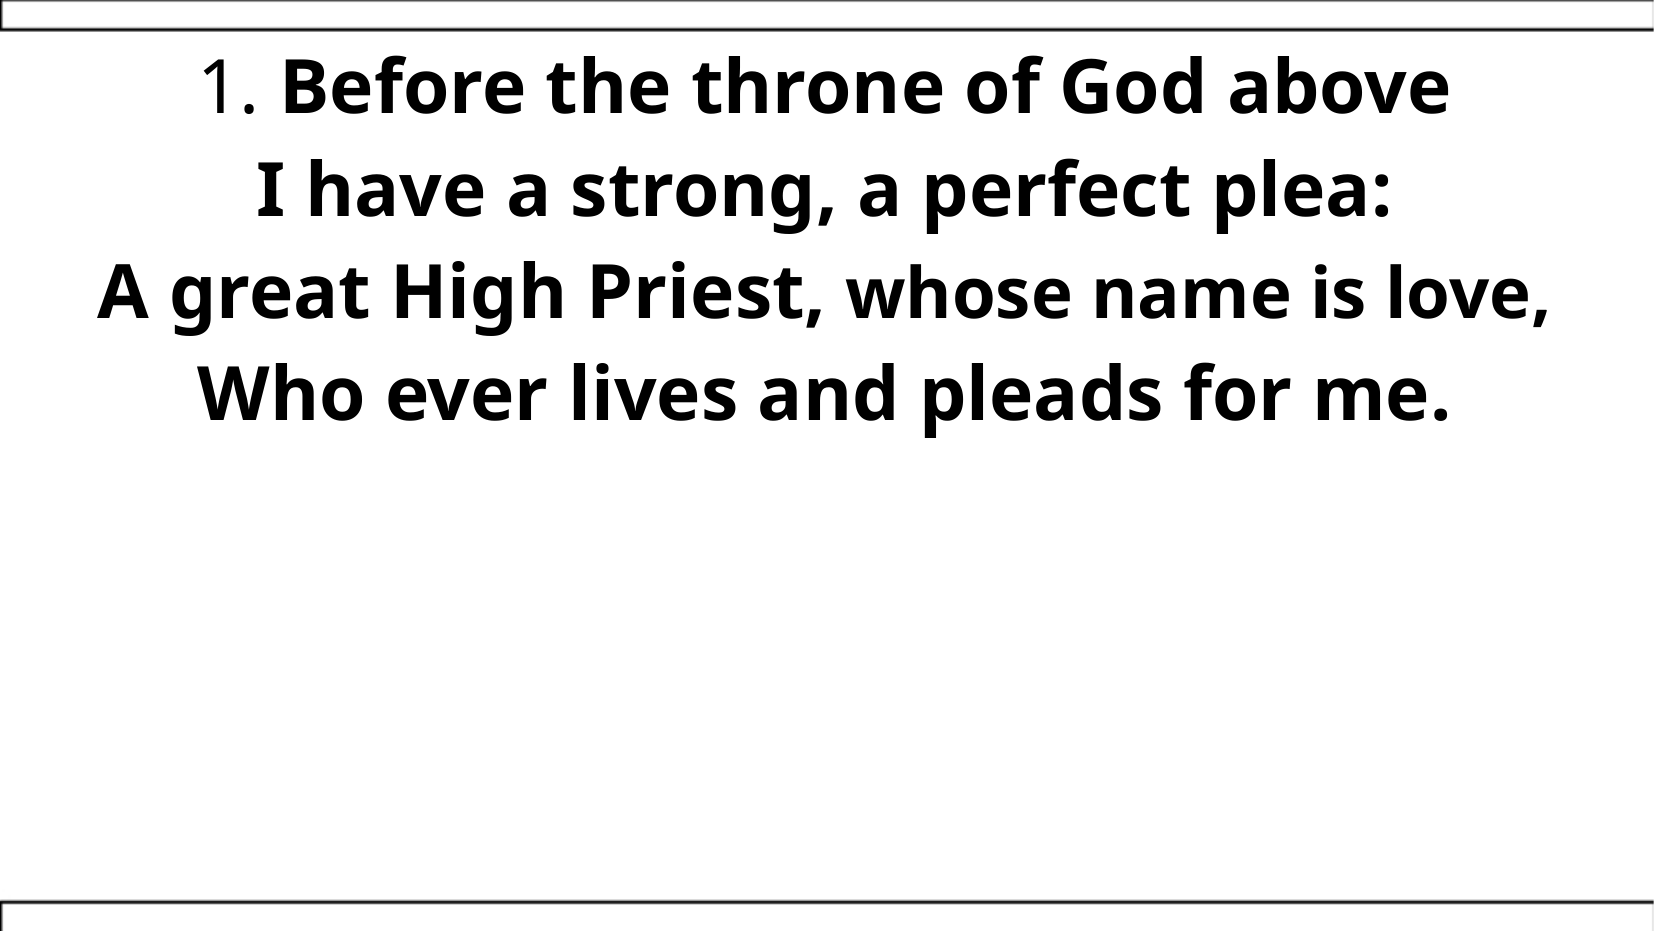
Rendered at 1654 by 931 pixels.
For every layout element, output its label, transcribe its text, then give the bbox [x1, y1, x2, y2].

picture [0, 0, 1654, 931]
text_box 1. Before the throne of God above I have a strong, a perfect plea: A great High Priest, whose name is love, Who ever lives and pleads for me. [75, 26, 1576, 451]
